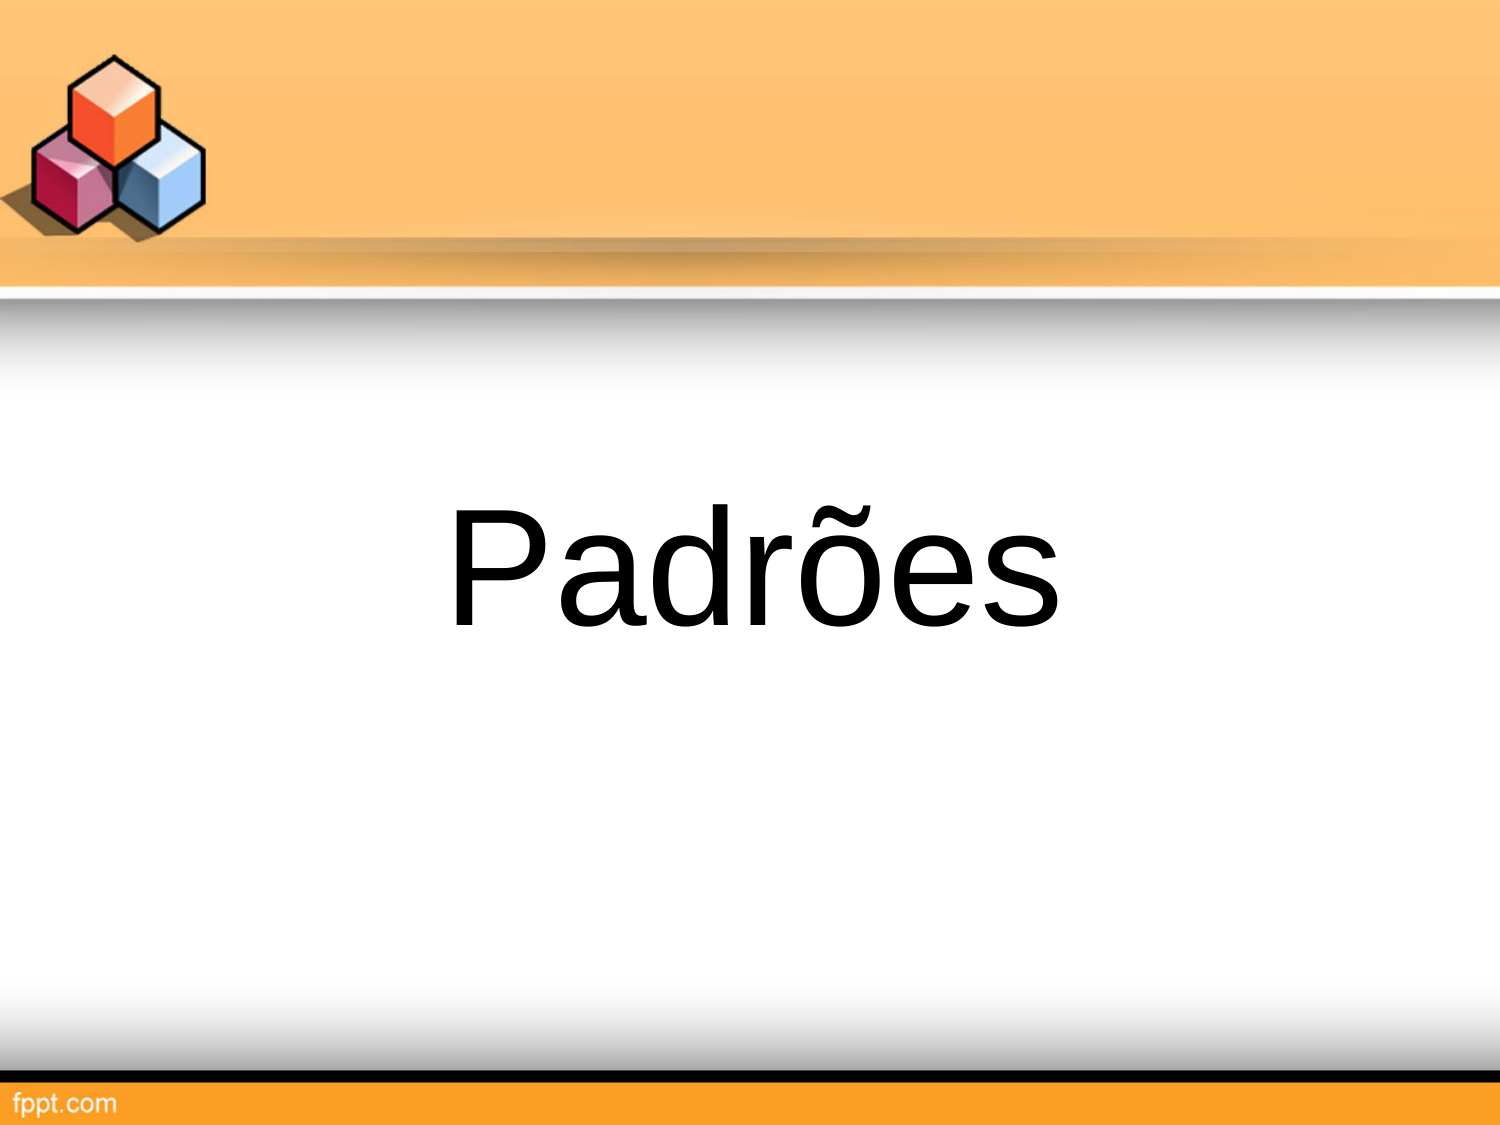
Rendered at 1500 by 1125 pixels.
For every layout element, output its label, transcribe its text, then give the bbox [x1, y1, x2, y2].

title Padrões [78, 451, 1429, 667]
